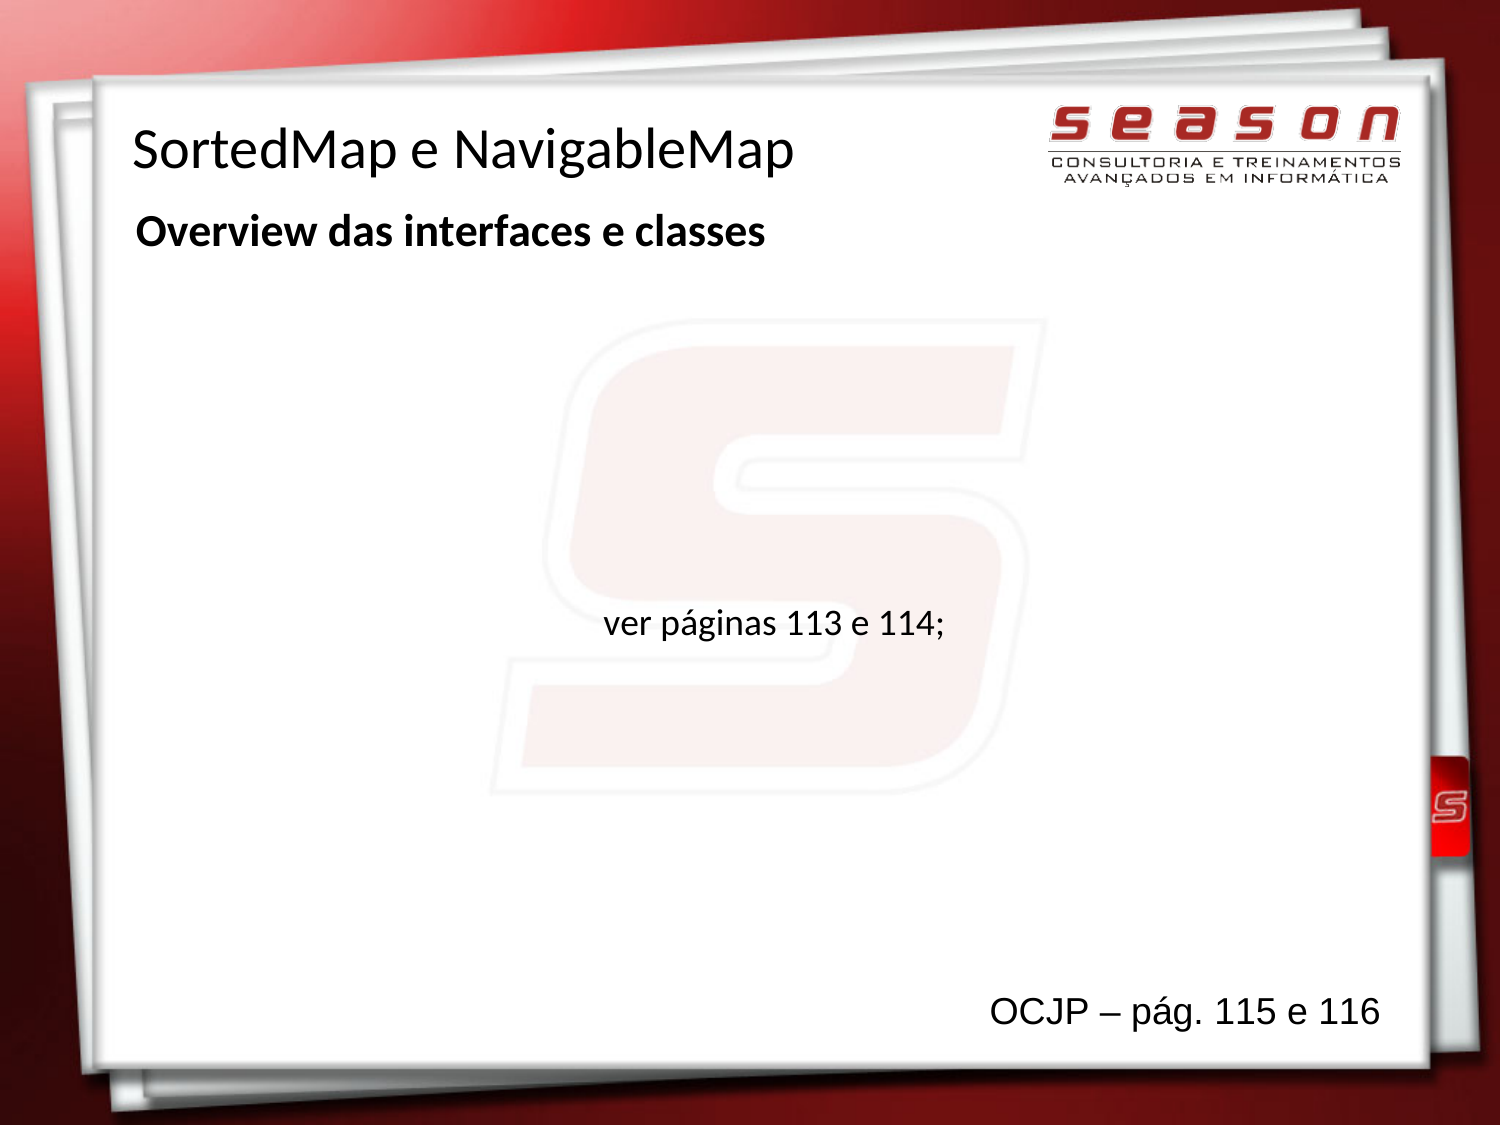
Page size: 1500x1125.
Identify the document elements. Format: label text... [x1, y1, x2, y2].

text_box OCJP – pág. 115 e 116 [673, 979, 1396, 1040]
picture [0, 0, 1500, 1125]
text_box Overview das interfaces e classes [135, 200, 1246, 256]
text_box ver páginas 113 e 114; [207, 318, 1328, 922]
title SortedMap e NavigableMap [118, 33, 1394, 257]
